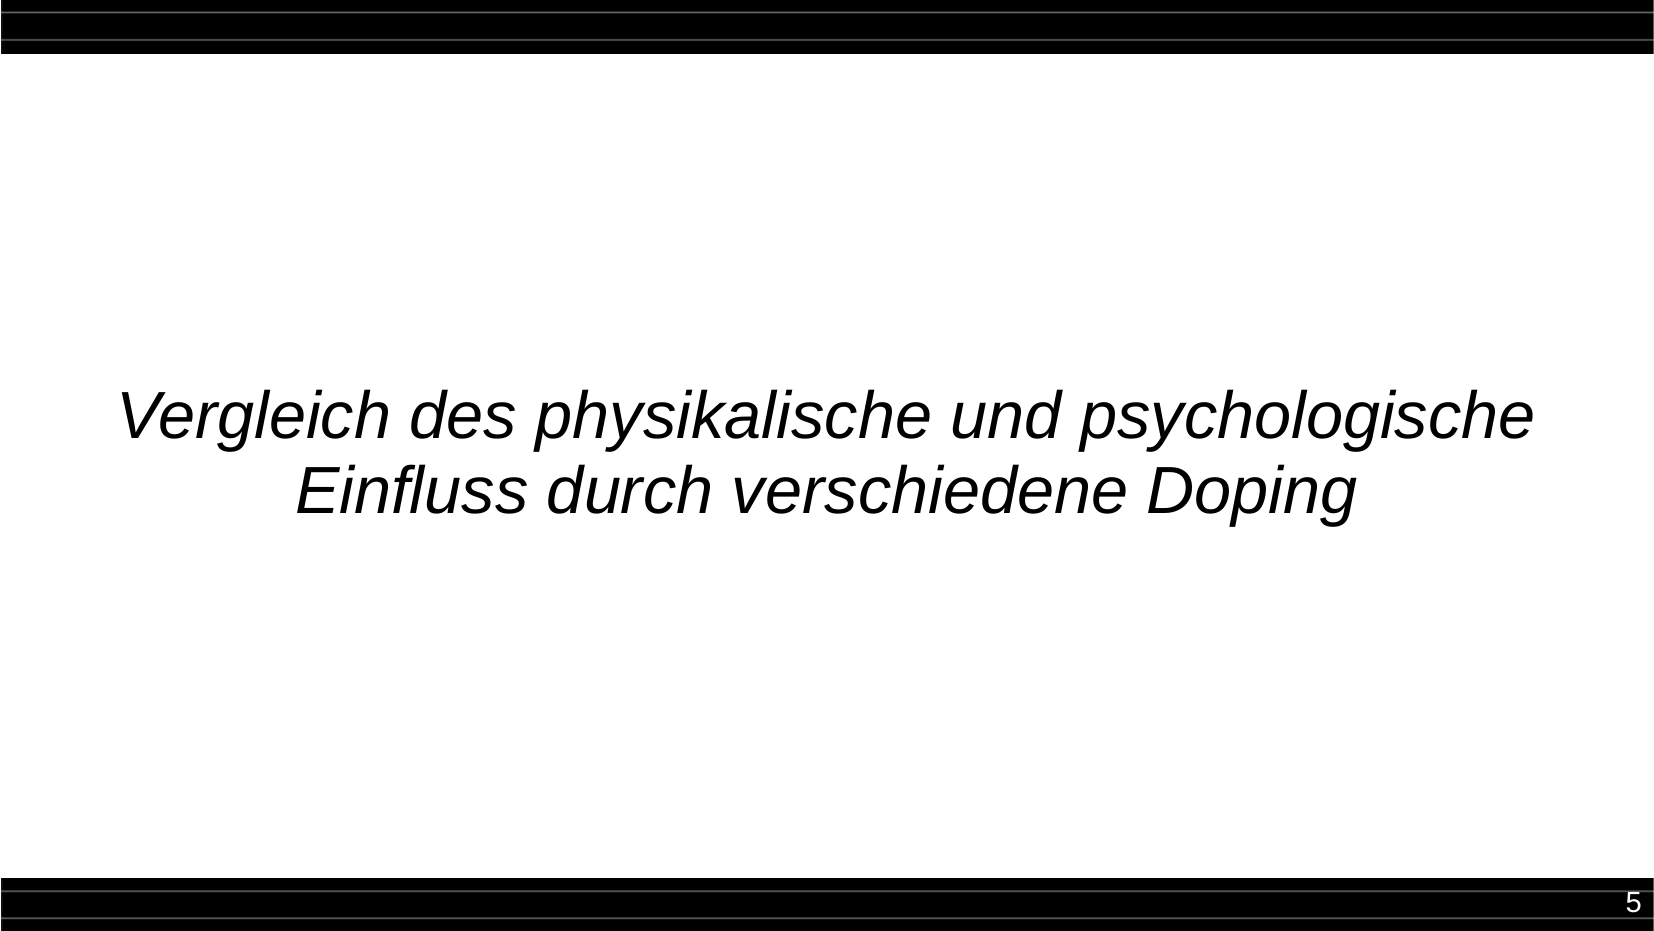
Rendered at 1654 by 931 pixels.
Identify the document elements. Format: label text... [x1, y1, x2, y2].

picture [1, 878, 1654, 931]
subtitle Vergleich des physikalische und psychologische Einfluss durch verschiedene Doping [82, 92, 1571, 813]
picture [1, 0, 1654, 54]
